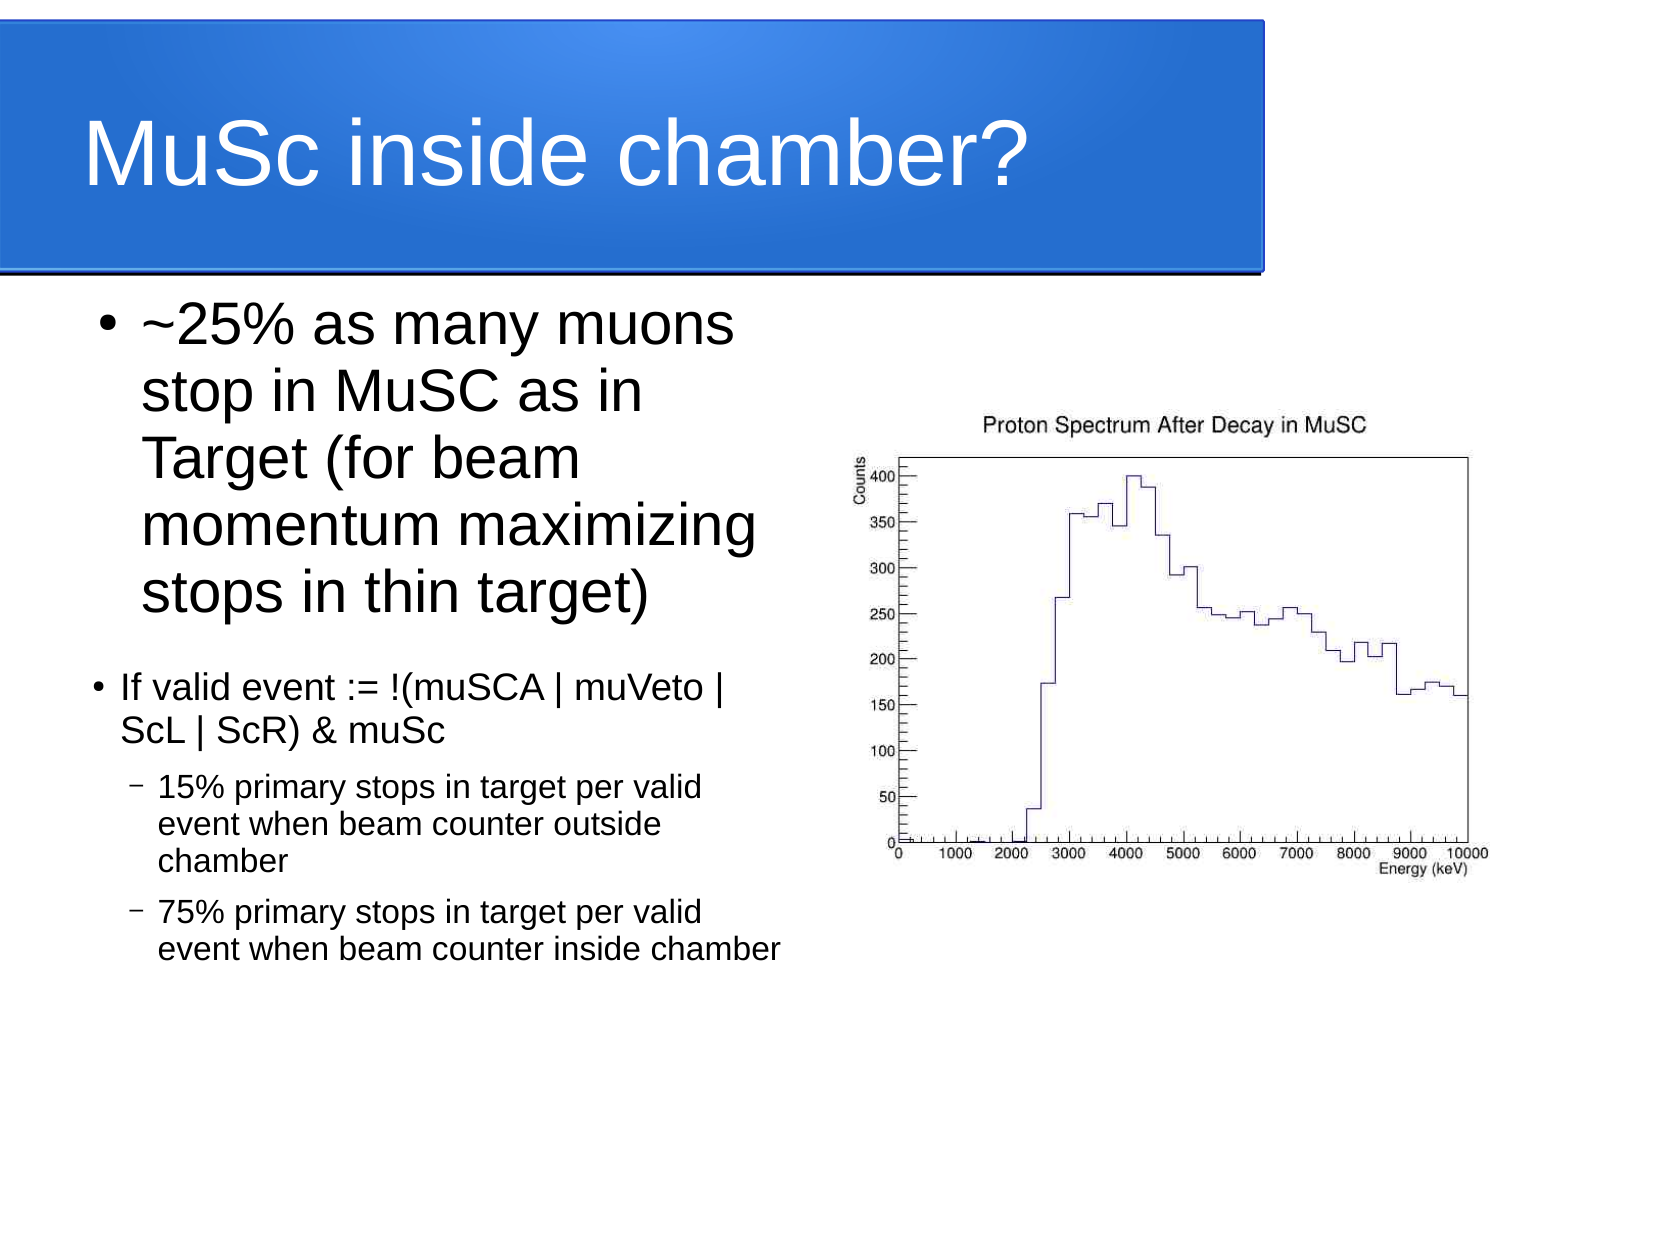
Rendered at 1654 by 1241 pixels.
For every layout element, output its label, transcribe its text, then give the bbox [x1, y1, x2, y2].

list If valid event := !(muSCA | muVeto | ScL | ScR) & muSc 15% primary stops in target per valid event when beam counter outside chamber 75% primary stops in target per valid event when beam counter inside chamber [82, 665, 793, 1009]
title MuSc inside chamber? [82, 49, 1250, 257]
list ~25% as many muons stop in MuSC as in Target (for beam momentum maximizing stops in thin target) [82, 290, 793, 634]
picture [828, 409, 1539, 891]
